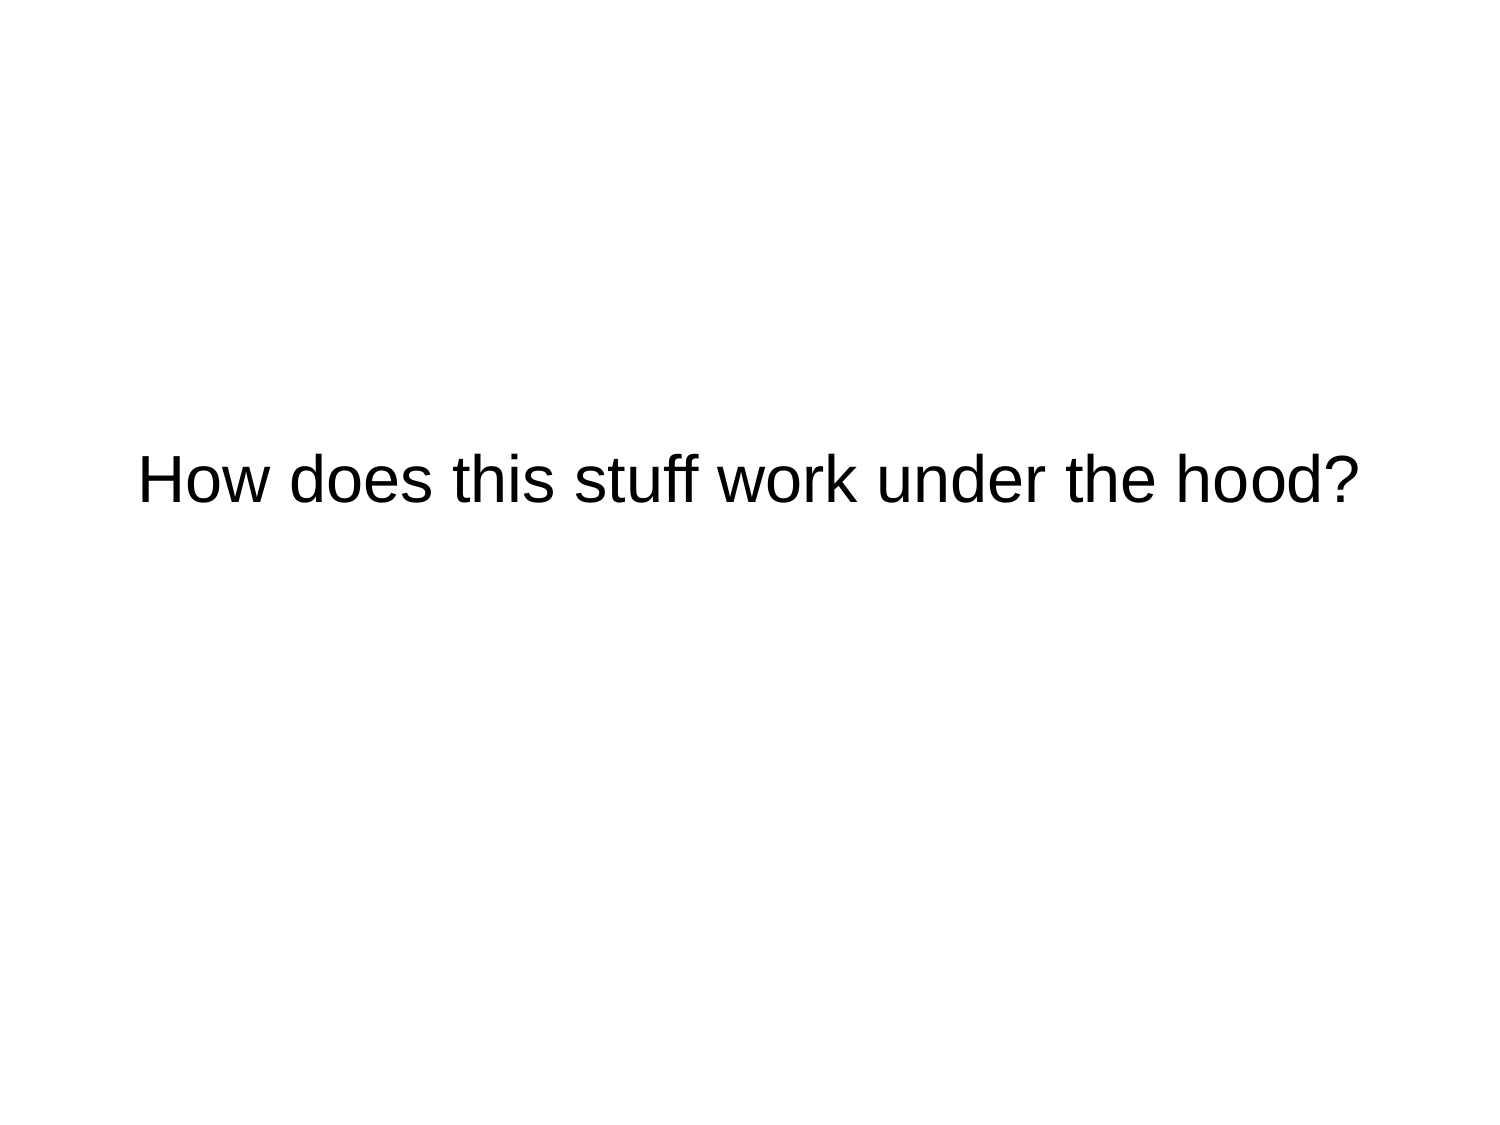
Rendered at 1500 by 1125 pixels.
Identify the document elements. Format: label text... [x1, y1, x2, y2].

text_box How does this stuff work under the hood? [75, 45, 1425, 915]
